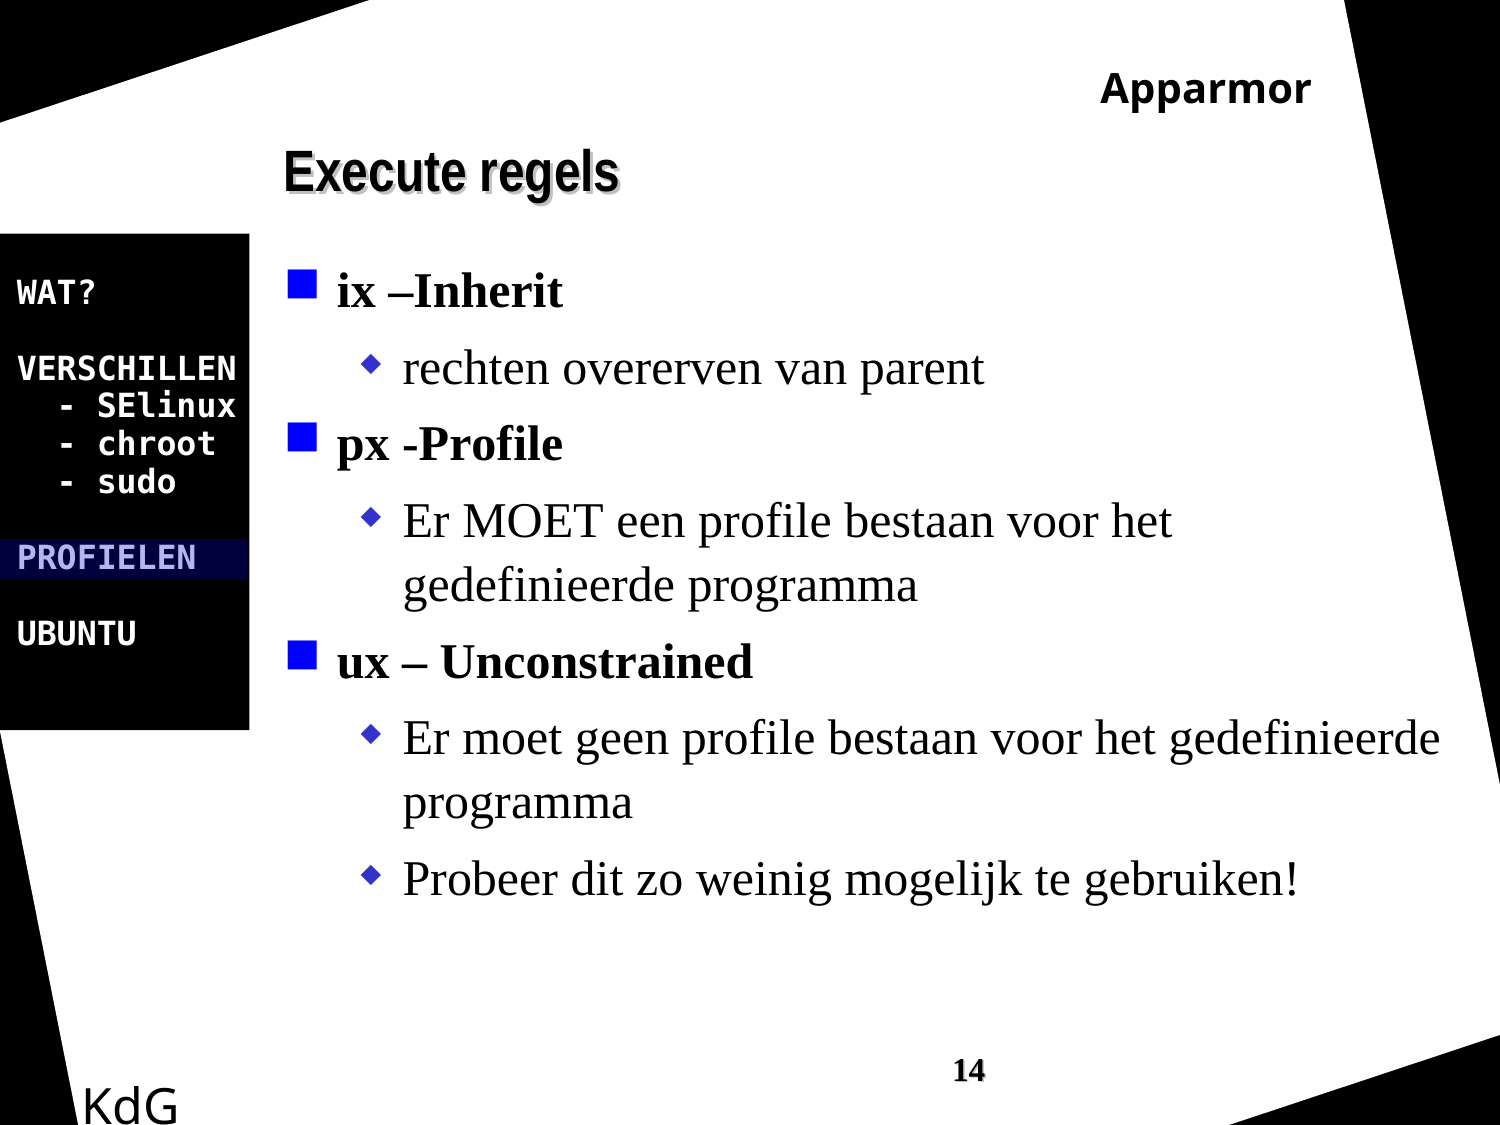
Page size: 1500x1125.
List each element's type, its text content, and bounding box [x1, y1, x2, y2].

list ix –Inherit rechten overerven van parent px -Profile Er MOET een profile bestaan voor het gedefinieerde programma ux – Unconstrained Er moet geen profile bestaan voor het gedefinieerde programma Probeer dit zo weinig mogelijk te gebruiken! [268, 246, 1468, 991]
title Execute regels [268, 41, 1415, 246]
text_box [0, 539, 248, 580]
